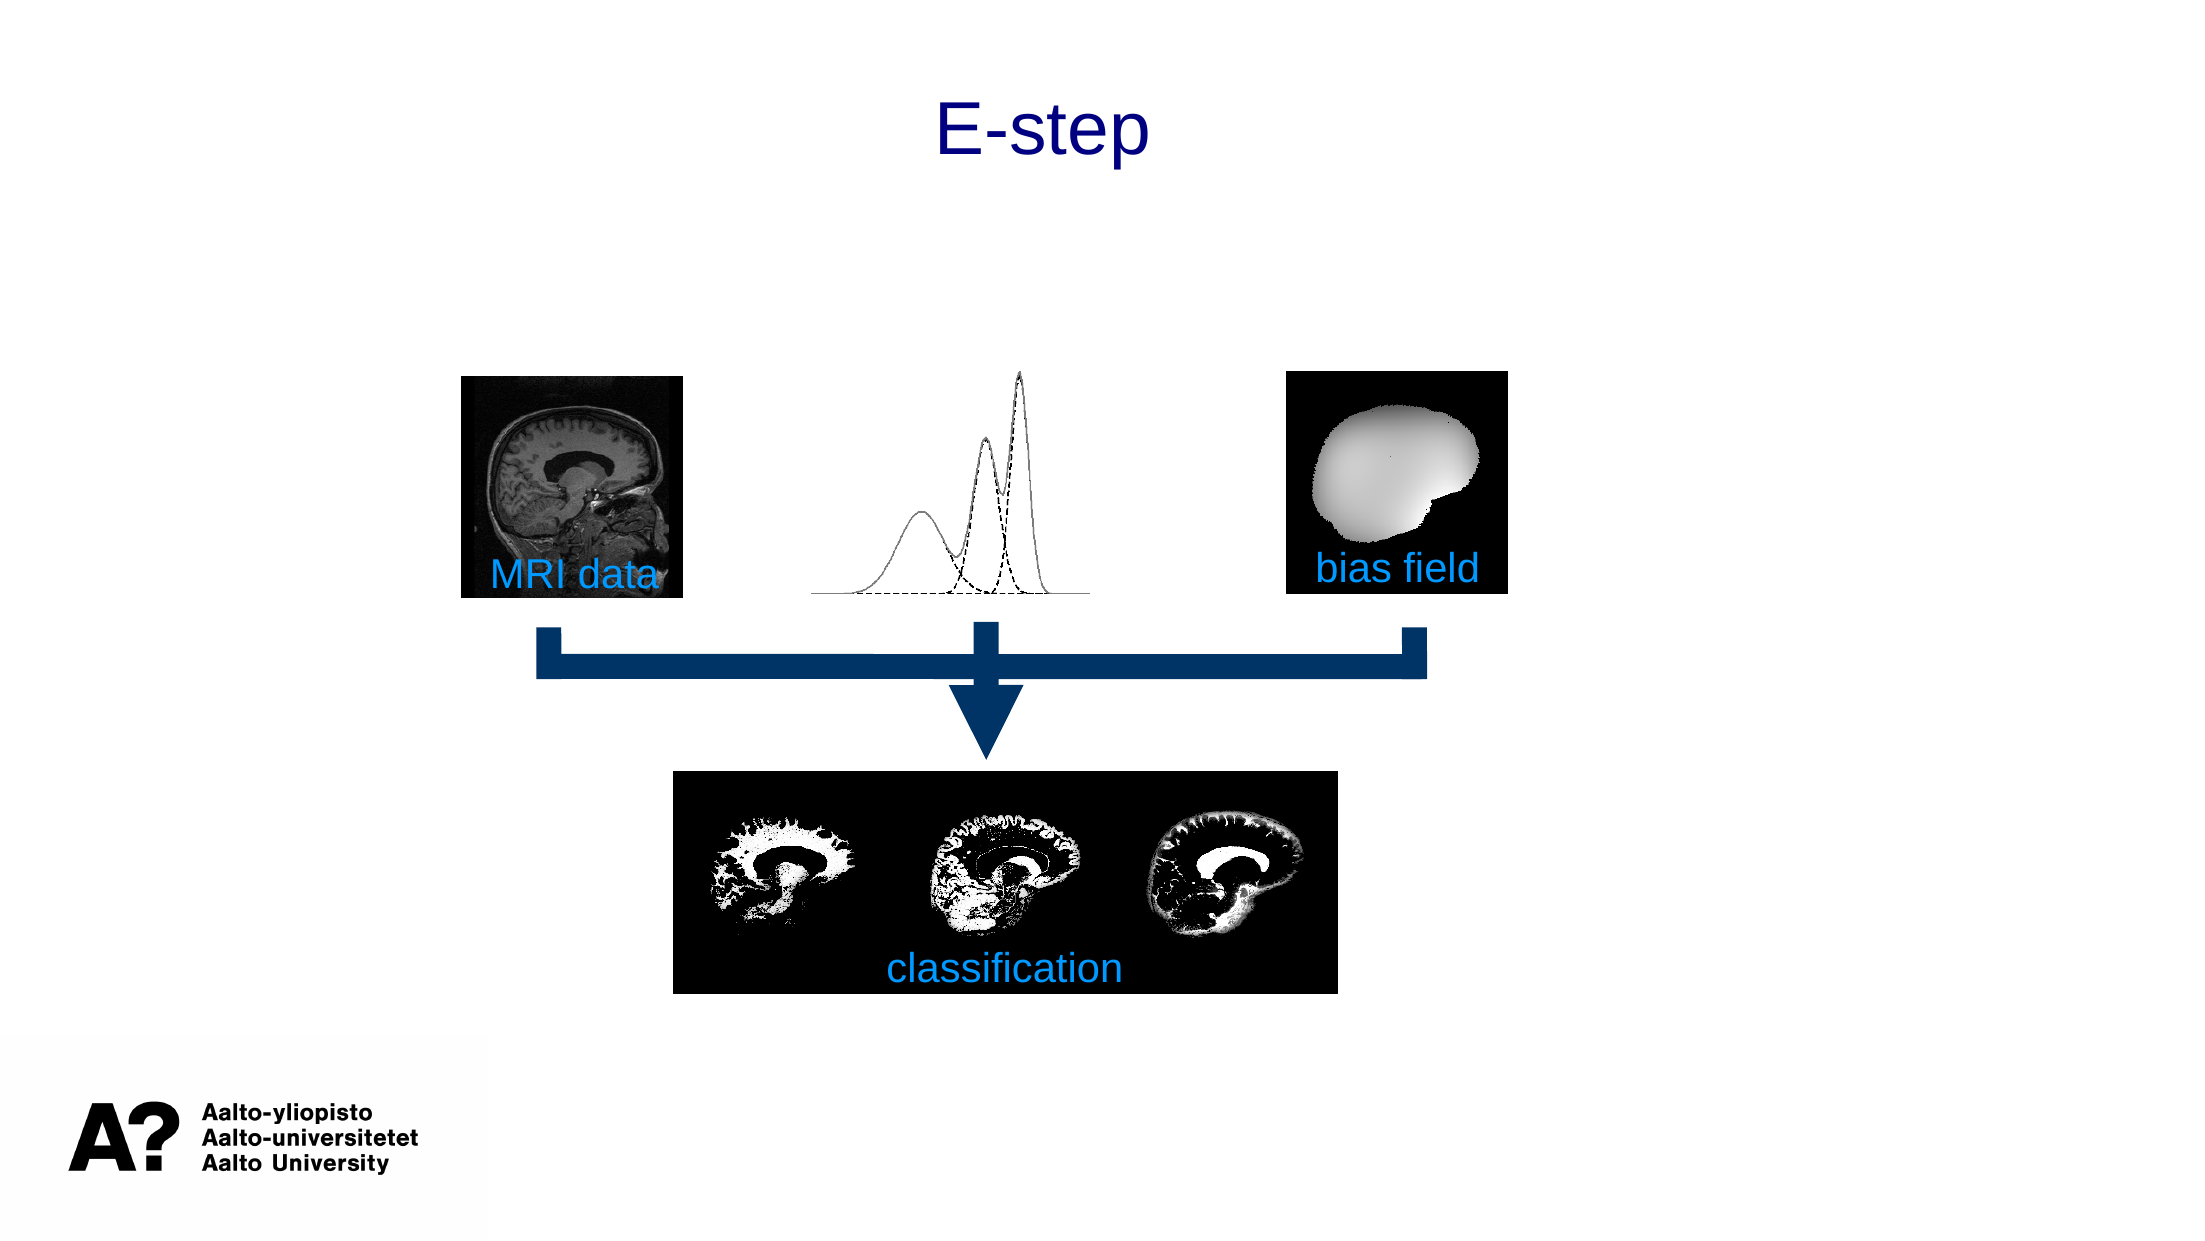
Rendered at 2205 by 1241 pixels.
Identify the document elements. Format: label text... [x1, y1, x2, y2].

text_box classification [886, 945, 1124, 992]
text_box bias field [1315, 545, 1481, 592]
picture [0, 1035, 488, 1239]
picture [461, 376, 683, 598]
text_box MRI data [489, 551, 660, 598]
title E-step [386, 65, 1699, 179]
picture [1286, 371, 1508, 594]
picture [811, 371, 1090, 595]
picture [673, 771, 1338, 994]
